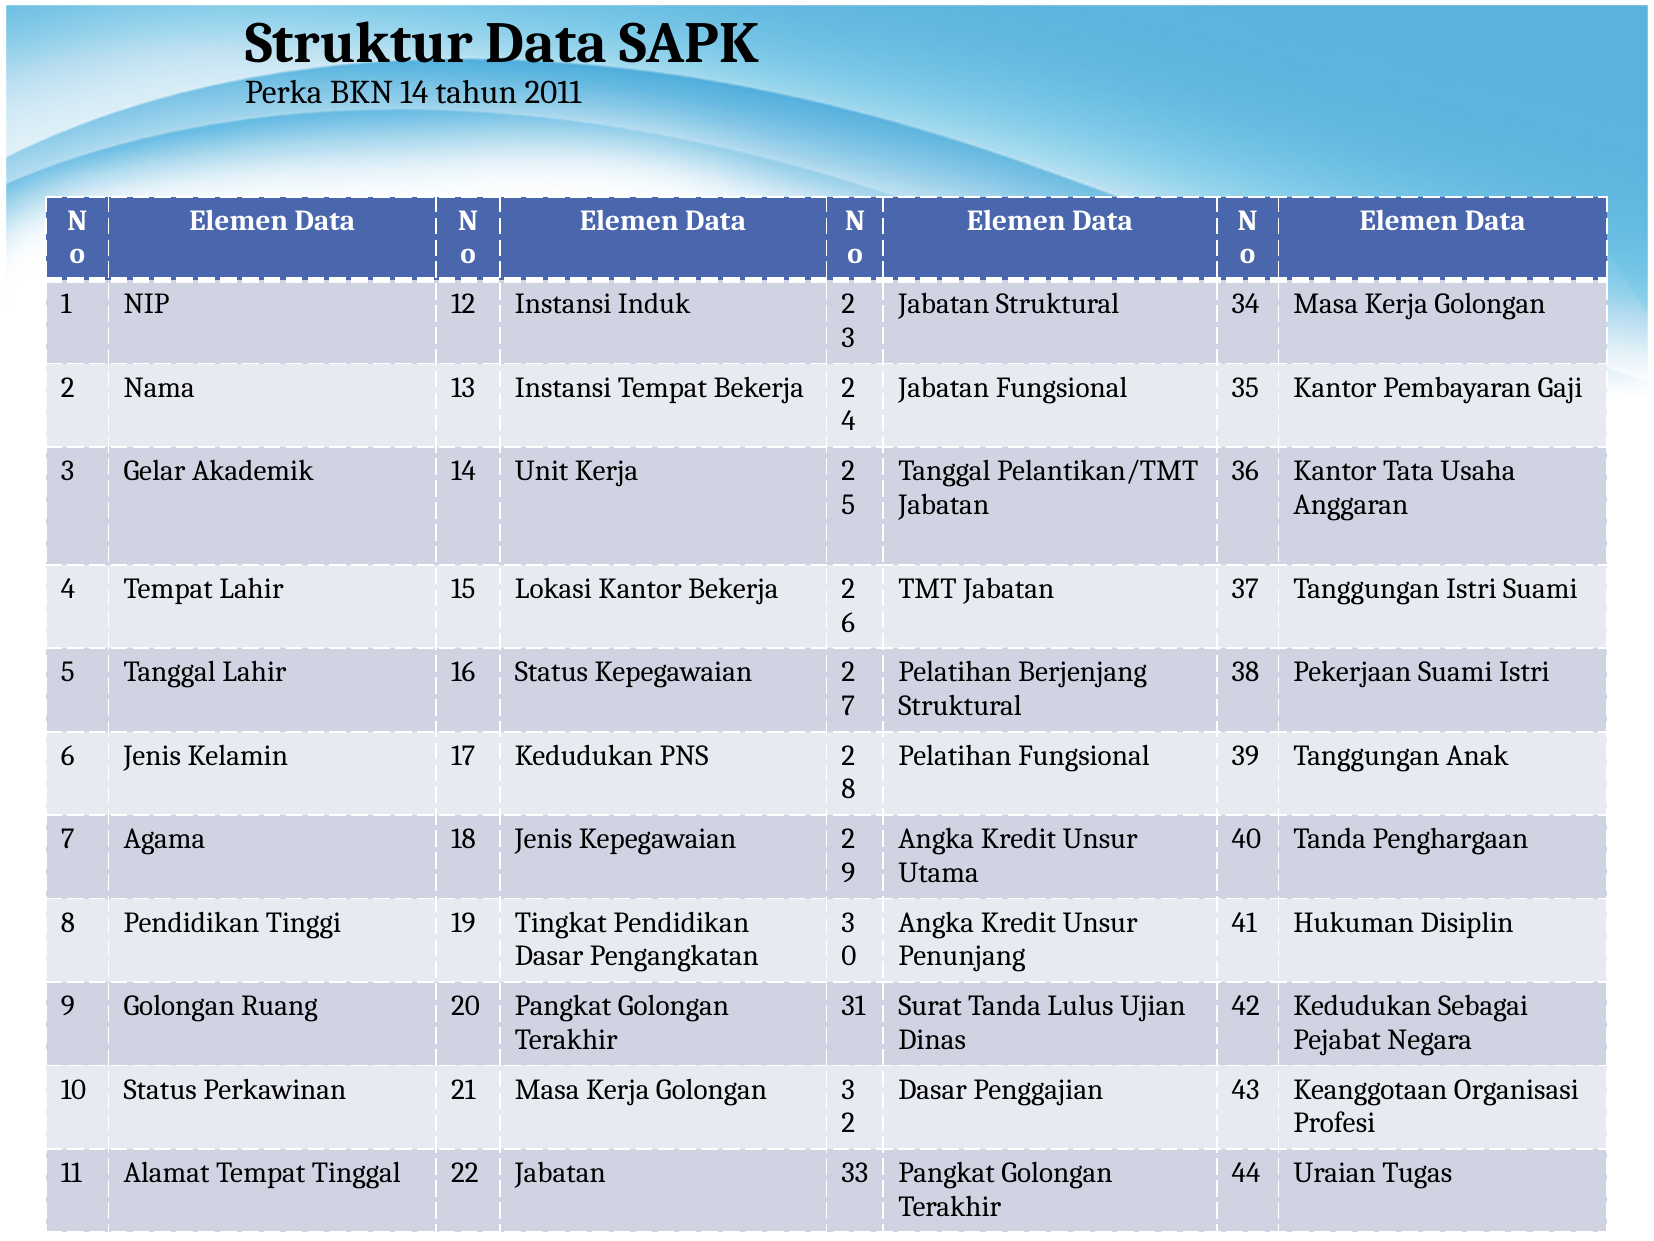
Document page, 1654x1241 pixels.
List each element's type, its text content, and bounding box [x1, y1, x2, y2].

table_header No [436, 197, 500, 280]
table_cell Agama [109, 815, 436, 899]
table_cell Kantor Pembayaran Gaji [1278, 364, 1607, 447]
table_cell 38 [1217, 648, 1278, 732]
table_cell Golongan Ruang [109, 982, 436, 1065]
picture [0, 0, 1654, 1241]
table_cell 28 [826, 732, 883, 815]
table_cell 22 [436, 1149, 500, 1232]
table_cell 25 [826, 447, 883, 565]
table_cell 33 [826, 1149, 883, 1232]
table_cell NIP [109, 280, 436, 364]
table_cell Masa Kerja Golongan [1278, 280, 1607, 364]
table_cell 4 [46, 565, 109, 648]
table_cell 37 [1217, 565, 1278, 648]
table_cell Tanda Penghargaan [1278, 815, 1607, 899]
table_cell 15 [436, 565, 500, 648]
table_cell 27 [826, 648, 883, 732]
table_cell 31 [826, 982, 883, 1065]
table_cell Jabatan [500, 1149, 826, 1232]
table_cell 32 [826, 1065, 883, 1149]
table_cell TMT Jabatan [883, 565, 1217, 648]
table_cell 20 [436, 982, 500, 1065]
table_cell Uraian Tugas [1278, 1149, 1607, 1232]
table_cell 12 [436, 280, 500, 364]
table_cell 1 [46, 280, 109, 364]
table_cell Pendidikan Tinggi [109, 899, 436, 982]
table_cell 44 [1217, 1149, 1278, 1232]
table_cell 8 [46, 899, 109, 982]
table_cell 36 [1217, 447, 1278, 565]
table_cell 41 [1217, 899, 1278, 982]
table_cell Pelatihan Fungsional [883, 732, 1217, 815]
table_cell Pekerjaan Suami Istri [1278, 648, 1607, 732]
table_header Elemen Data [500, 197, 826, 280]
table_cell 17 [436, 732, 500, 815]
table_cell 18 [436, 815, 500, 899]
table_cell 39 [1217, 732, 1278, 815]
table_cell 11 [46, 1149, 109, 1232]
table_header No [46, 197, 109, 280]
table_cell Angka Kredit Unsur Utama [883, 815, 1217, 899]
table_cell 35 [1217, 364, 1278, 447]
table_header No [1217, 197, 1278, 280]
table_cell 6 [46, 732, 109, 815]
table_cell 42 [1217, 982, 1278, 1065]
table_cell 3 [46, 447, 109, 565]
table_cell Kedudukan Sebagai Pejabat Negara [1278, 982, 1607, 1065]
table_cell 2 [46, 364, 109, 447]
table_cell Instansi Induk [500, 280, 826, 364]
table_cell 40 [1217, 815, 1278, 899]
table_cell Tanggungan Anak [1278, 732, 1607, 815]
table_header Elemen Data [1278, 197, 1607, 280]
table_cell Gelar Akademik [109, 447, 436, 565]
table_cell 26 [826, 565, 883, 648]
table_cell 19 [436, 899, 500, 982]
table_header Elemen Data [109, 197, 436, 280]
table_cell Alamat Tempat Tinggal [109, 1149, 436, 1232]
title Struktur Data SAPK Perka BKN 14 tahun 2011 [230, 13, 1571, 111]
table_cell 7 [46, 815, 109, 899]
table_cell Pelatihan Berjenjang Struktural [883, 648, 1217, 732]
table_cell Tanggal Lahir [109, 648, 436, 732]
table_cell 9 [46, 982, 109, 1065]
table_cell Angka Kredit Unsur Penunjang [883, 899, 1217, 982]
table_cell Tempat Lahir [109, 565, 436, 648]
table_cell 34 [1217, 280, 1278, 364]
table_cell Pangkat Golongan Terakhir [500, 982, 826, 1065]
table_cell Instansi Tempat Bekerja [500, 364, 826, 447]
table_cell Tanggungan Istri Suami [1278, 565, 1607, 648]
table_cell 23 [826, 280, 883, 364]
table_cell Hukuman Disiplin [1278, 899, 1607, 982]
table_cell Nama [109, 364, 436, 447]
table_cell Kedudukan PNS [500, 732, 826, 815]
table_cell Jenis Kepegawaian [500, 815, 826, 899]
table_cell Dasar Penggajian [883, 1065, 1217, 1149]
table_cell Jabatan Struktural [883, 280, 1217, 364]
table_cell Surat Tanda Lulus Ujian Dinas [883, 982, 1217, 1065]
table_cell Status Perkawinan [109, 1065, 436, 1149]
table_header Elemen Data [883, 197, 1217, 280]
table_cell Jenis Kelamin [109, 732, 436, 815]
table_cell 24 [826, 364, 883, 447]
table_cell Masa Kerja Golongan [500, 1065, 826, 1149]
table_cell 14 [436, 447, 500, 565]
table_cell 43 [1217, 1065, 1278, 1149]
table_cell Tingkat Pendidikan Dasar Pengangkatan [500, 899, 826, 982]
table_cell 5 [46, 648, 109, 732]
table_cell 16 [436, 648, 500, 732]
table_cell Unit Kerja [500, 447, 826, 565]
table_cell 21 [436, 1065, 500, 1149]
table_header No [826, 197, 883, 280]
table_cell Keanggotaan Organisasi Profesi [1278, 1065, 1607, 1149]
table_cell Lokasi Kantor Bekerja [500, 565, 826, 648]
table_cell Jabatan Fungsional [883, 364, 1217, 447]
table_cell 30 [826, 899, 883, 982]
table_cell Kantor Tata Usaha Anggaran [1278, 447, 1607, 565]
table_cell 10 [46, 1065, 109, 1149]
table_cell Pangkat Golongan Terakhir [883, 1149, 1217, 1232]
table_cell Status Kepegawaian [500, 648, 826, 732]
table_cell 29 [826, 815, 883, 899]
table_cell Tanggal Pelantikan/TMT Jabatan [883, 447, 1217, 565]
table_cell 13 [436, 364, 500, 447]
